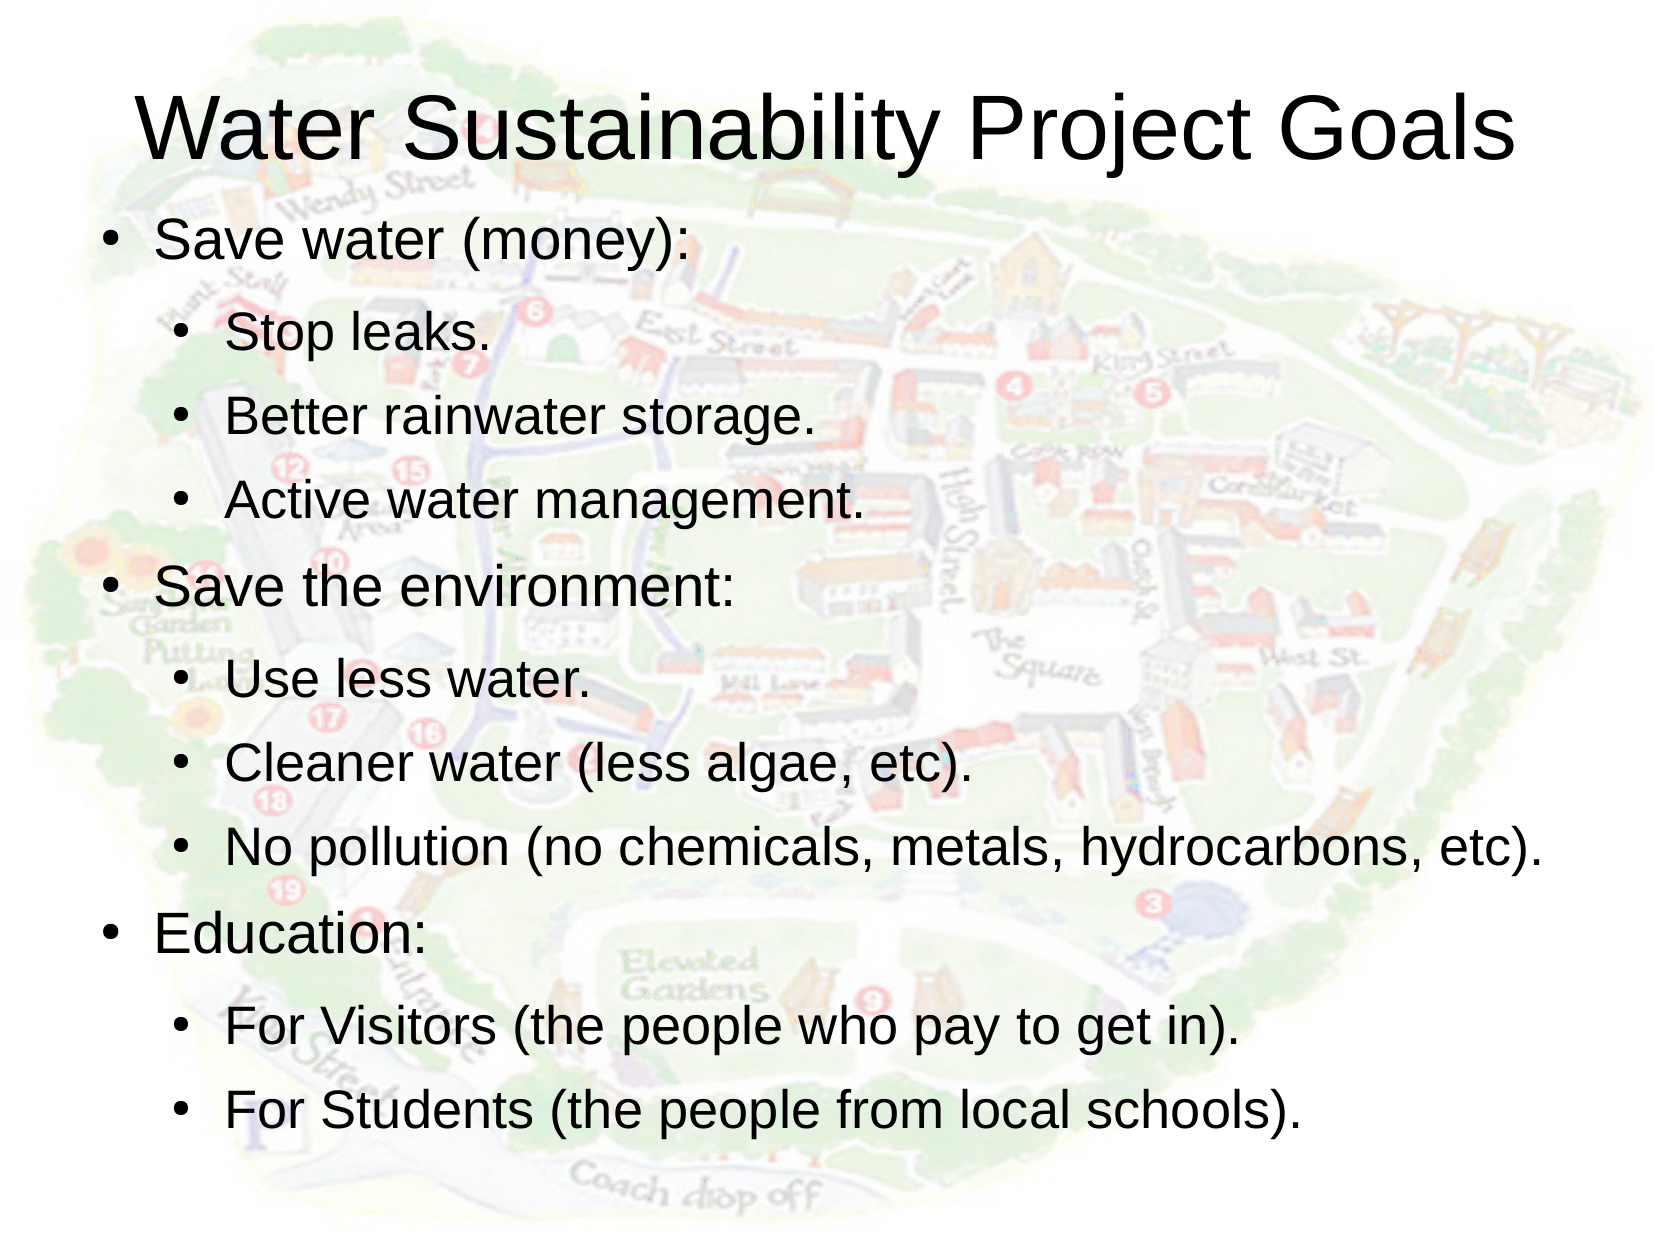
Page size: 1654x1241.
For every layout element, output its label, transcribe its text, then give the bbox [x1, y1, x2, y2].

title Water Sustainability Project Goals [82, 49, 1571, 206]
picture [0, 0, 1654, 1241]
list Save water (money): Stop leaks. Better rainwater storage. Active water management. Save the environment: Use less water. Cleaner water (less algae, etc). No pollution (no chemicals, metals, hydrocarbons, etc). Education: For Visitors (the people who pay to get in). For Students (the people from local schools). [82, 206, 1571, 1152]
